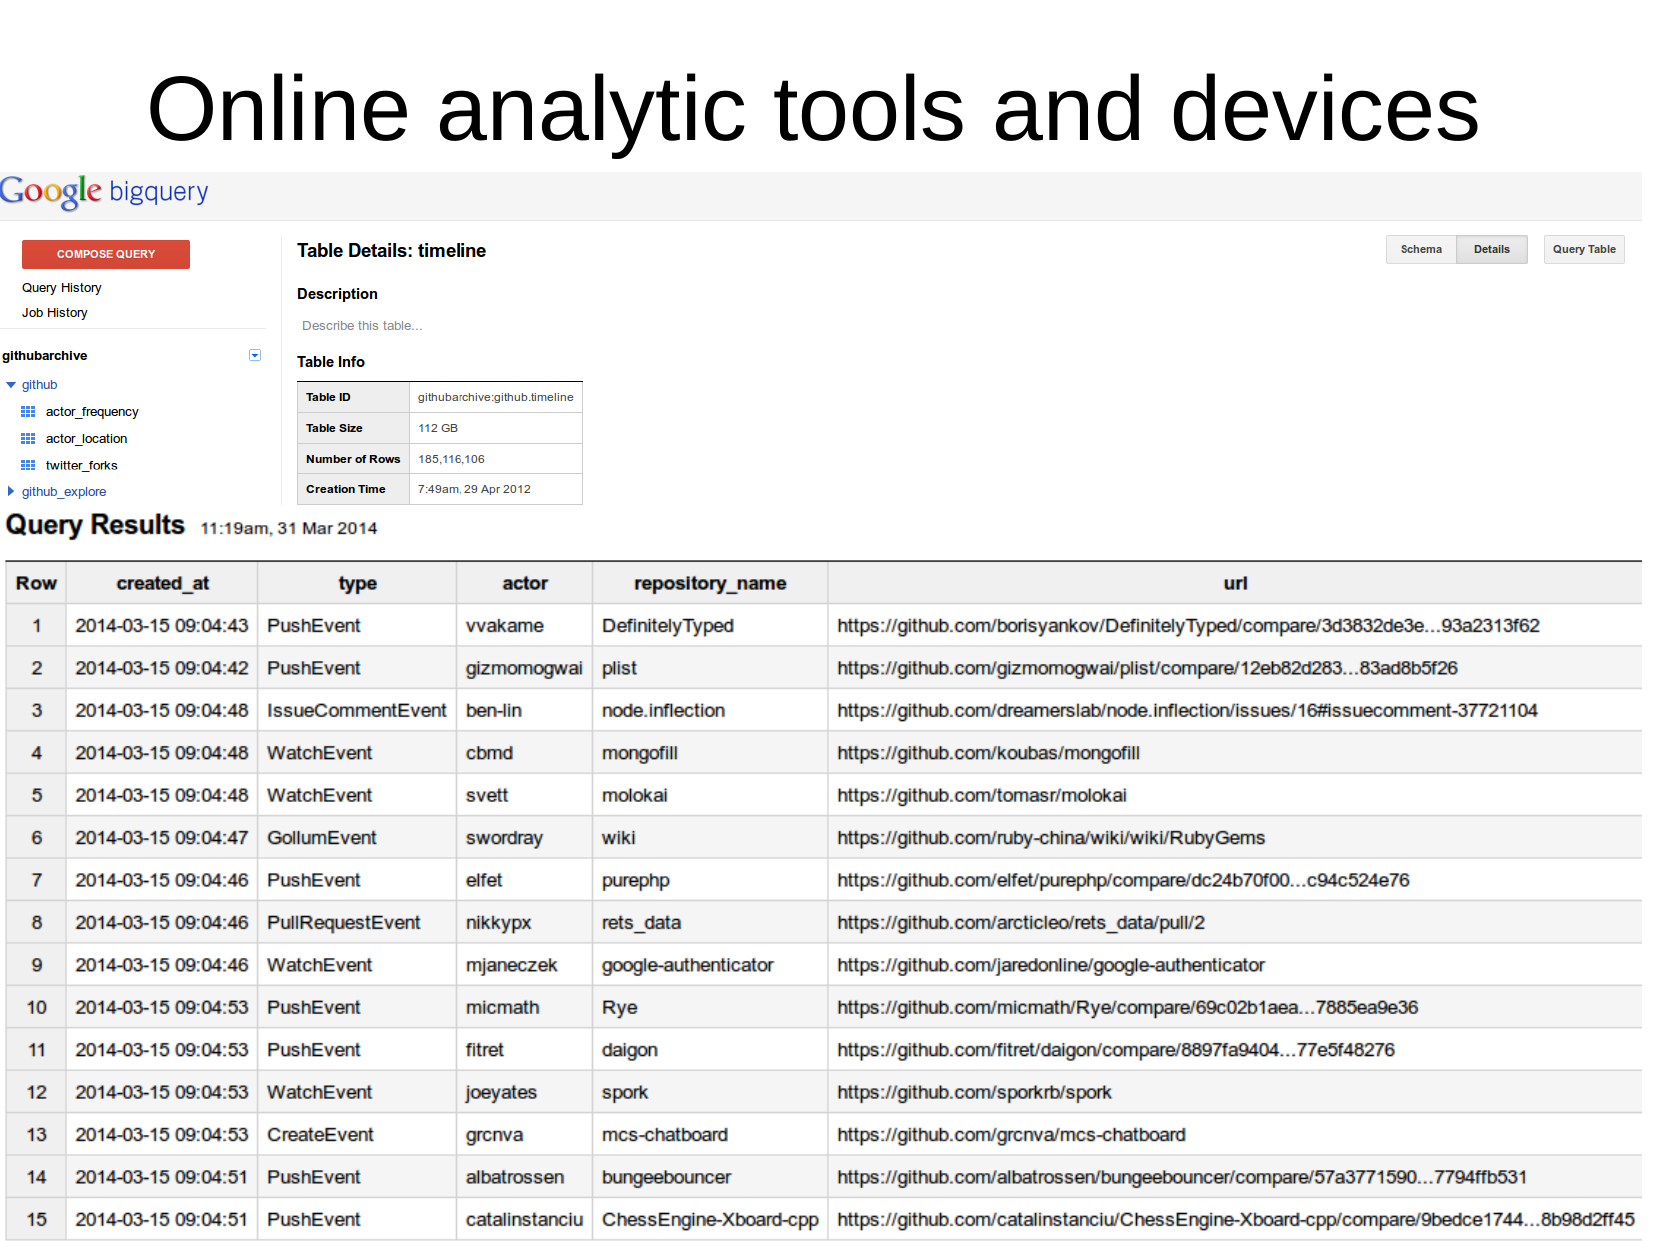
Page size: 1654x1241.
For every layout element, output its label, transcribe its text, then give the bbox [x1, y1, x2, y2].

title Online analytic tools and devices [70, 5, 1560, 172]
picture [0, 172, 1642, 1241]
